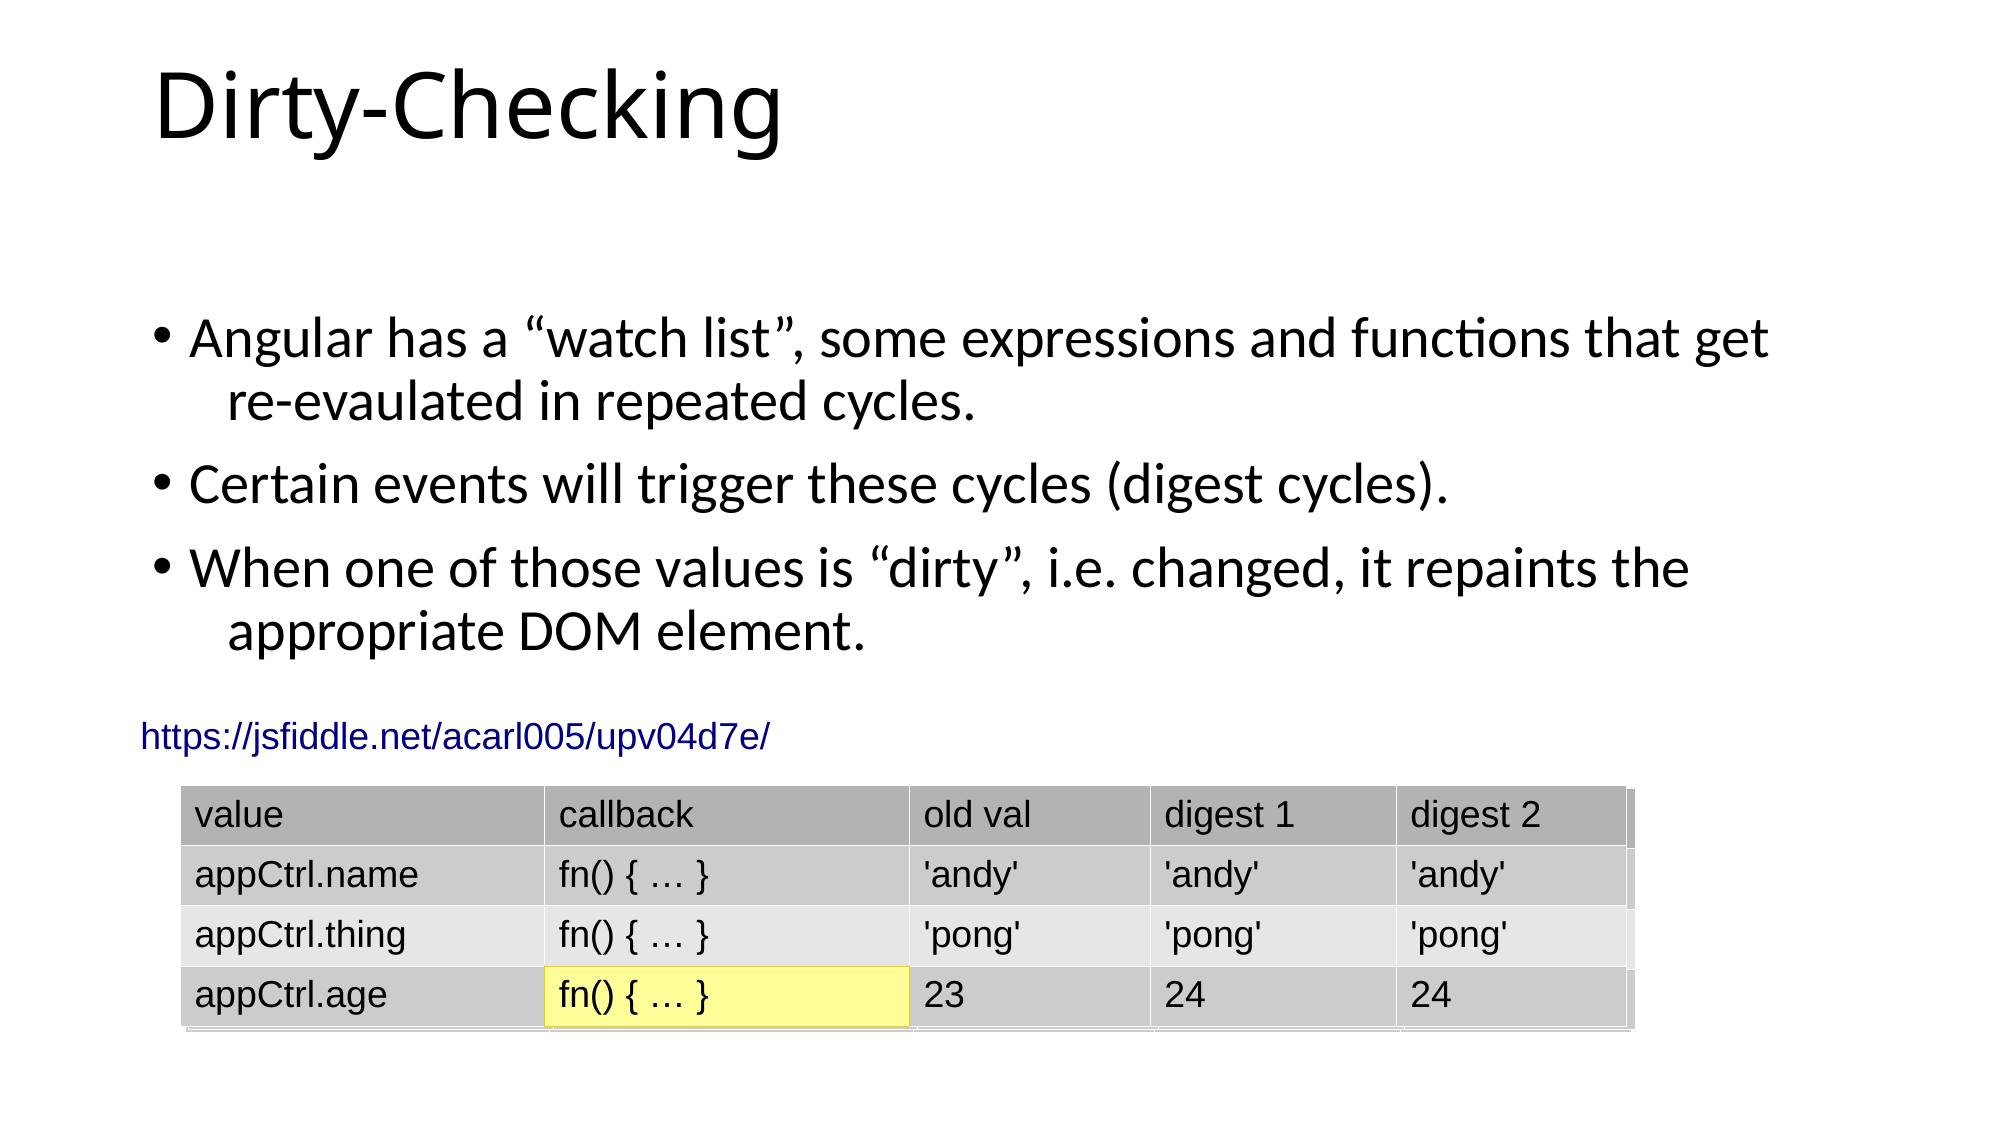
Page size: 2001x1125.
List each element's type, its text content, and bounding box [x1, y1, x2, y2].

table_cell 24 [1397, 967, 1626, 1026]
table_cell appCtrl.age [181, 967, 544, 1026]
table_cell appCtrl.name [181, 846, 544, 905]
table_cell [1627, 849, 1635, 909]
table_cell fn() { … } [545, 846, 909, 905]
table_cell [1627, 910, 1635, 969]
table_header value [181, 786, 544, 845]
table_header digest 2 [1627, 789, 1635, 848]
table_cell fn() { … } [545, 906, 909, 966]
table_cell 24 [1151, 967, 1396, 1026]
table_cell 'andy' [910, 846, 1150, 905]
table_header callback [545, 786, 909, 845]
title Dirty-Checking [137, 0, 1863, 218]
table_cell [1405, 970, 1635, 1029]
table_cell appCtrl.thing [181, 906, 544, 966]
table_cell 'pong' [1397, 906, 1626, 966]
table_cell 'andy' [1151, 846, 1396, 905]
table_cell 23 [910, 967, 1150, 1026]
table_cell 'pong' [1151, 906, 1396, 966]
table_header digest 1 [1151, 786, 1396, 845]
table_cell 'pong' [910, 906, 1150, 966]
table_cell fn() { … } [545, 967, 909, 1026]
table_header digest 2 [1397, 786, 1626, 845]
table_cell 'andy' [1397, 846, 1626, 905]
table_header old val [910, 786, 1150, 845]
text_box https://jsfiddle.net/acarl005/upv04d7e/ [125, 708, 786, 766]
list Angular has a “watch list”, some expressions and functions that get re-evaulated in repeated cycles. Certain events will trigger these cycles (digest cycles). When one of those values is “dirty”, i.e. changed, it repaints the appropriate DOM element. [137, 299, 1863, 1014]
